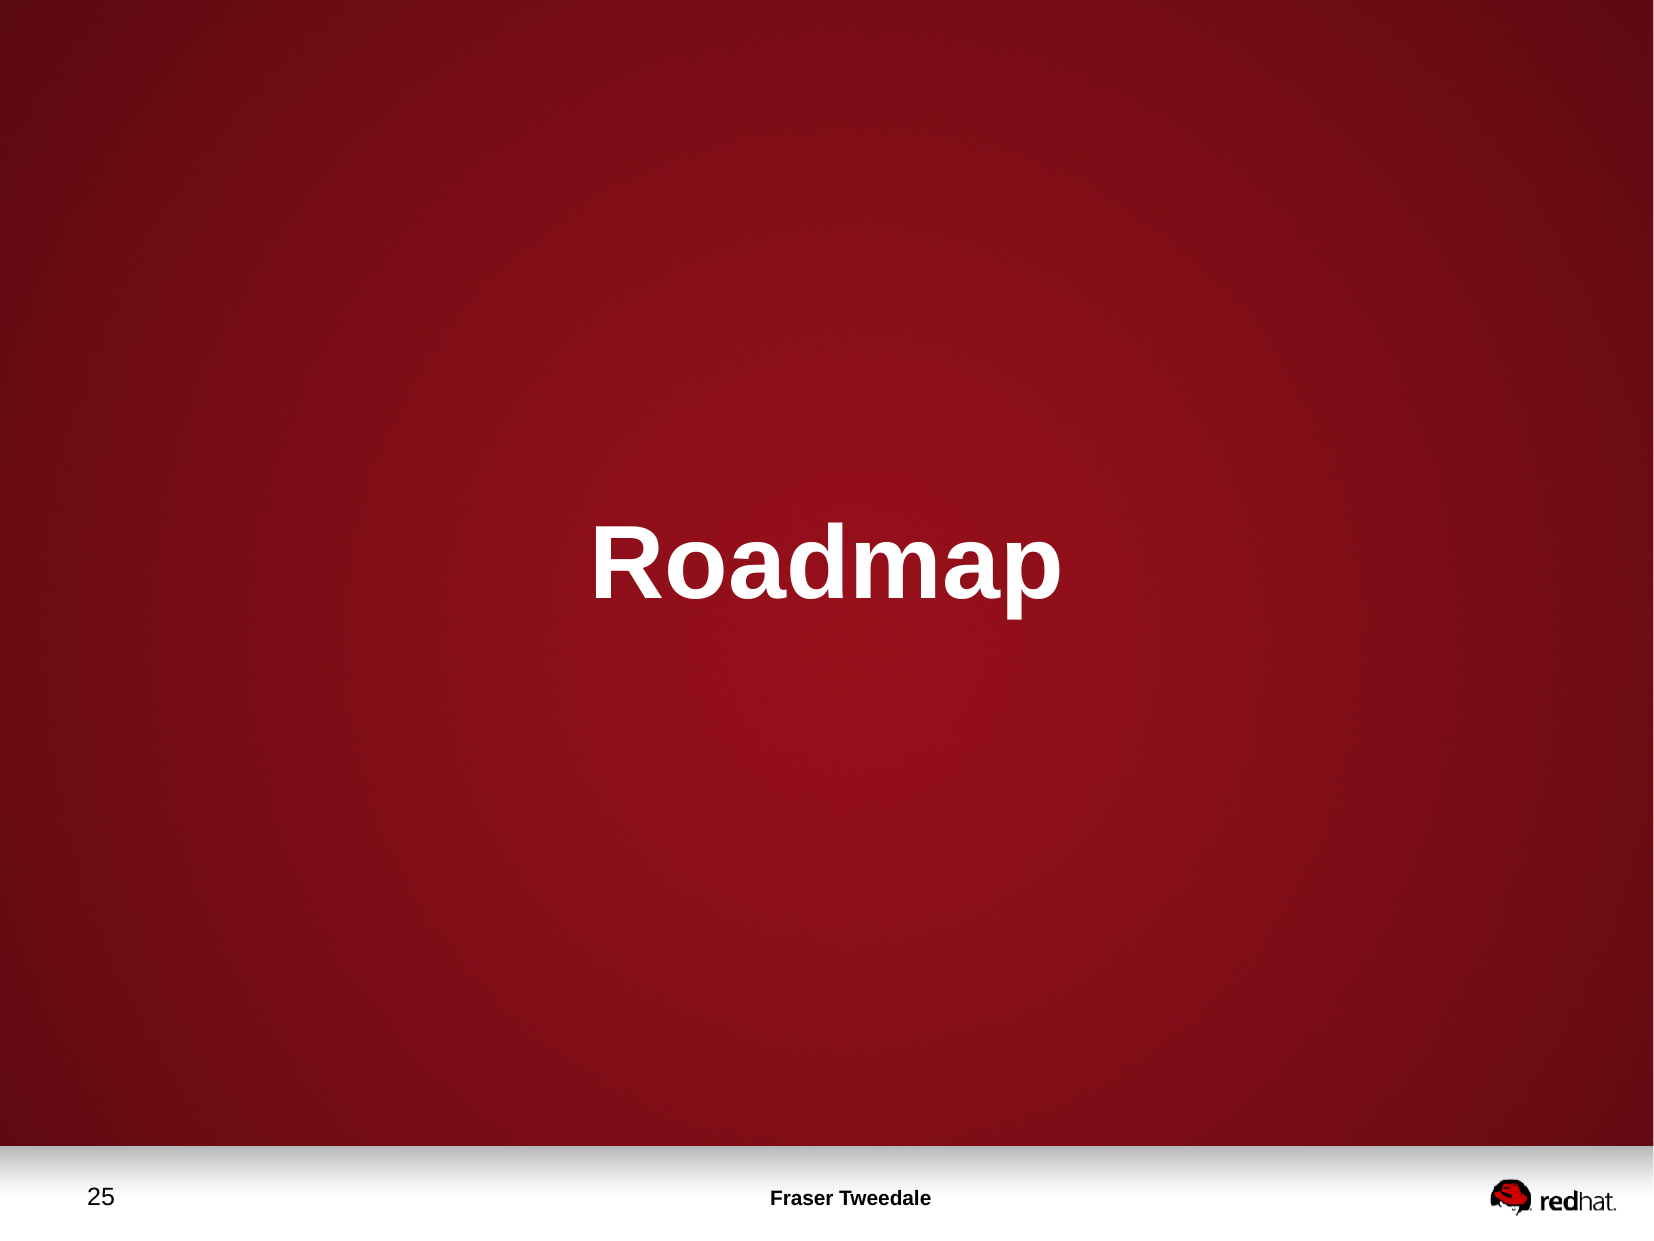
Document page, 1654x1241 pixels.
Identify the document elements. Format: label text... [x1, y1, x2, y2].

title Roadmap [82, 262, 1571, 862]
picture [0, 0, 1654, 1241]
